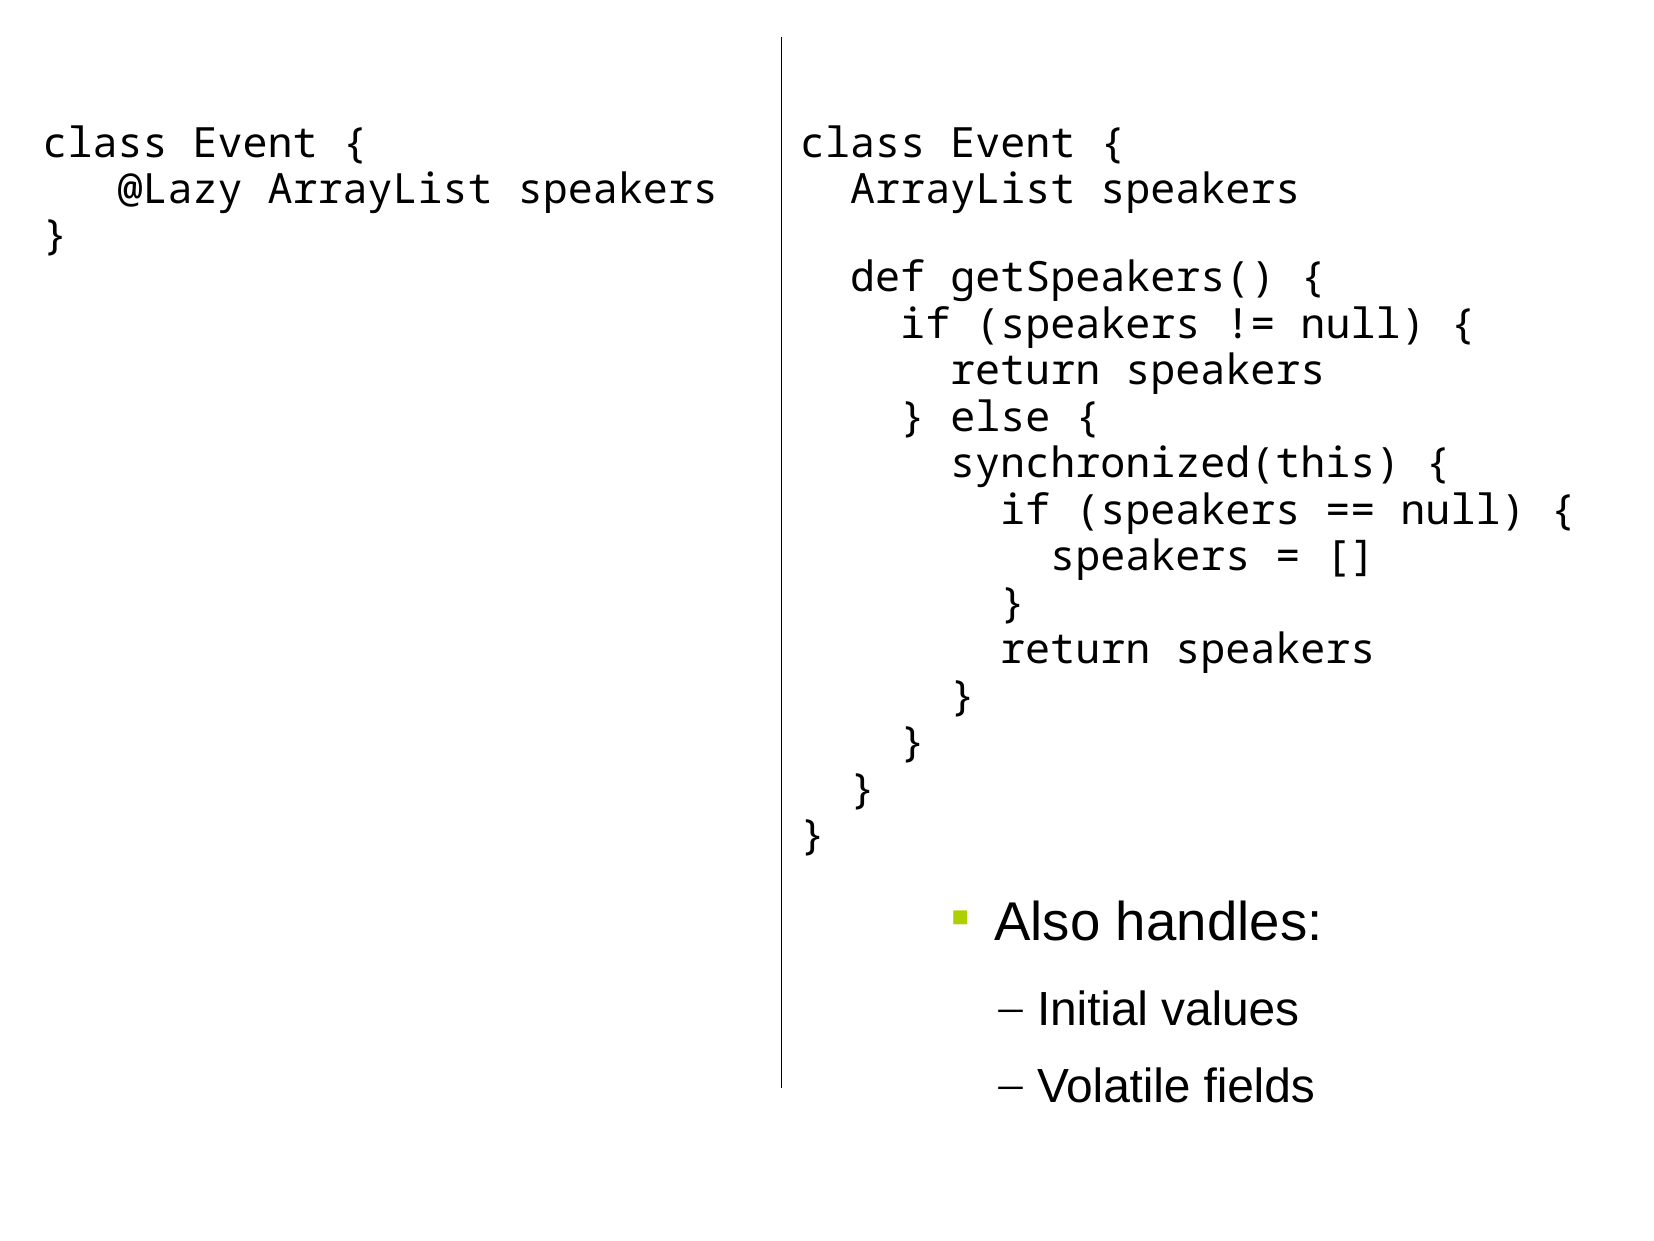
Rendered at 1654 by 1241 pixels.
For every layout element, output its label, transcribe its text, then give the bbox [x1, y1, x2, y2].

list Also handles: Initial values Volatile fields [937, 888, 1613, 1114]
text_box class Event { @Lazy ArrayList speakers } [27, 112, 785, 1088]
text_box class Event { ArrayList speakers def getSpeakers() { if (speakers != null) { return speakers } else { synchronized(this) { if (speakers == null) { speakers = [] } return speakers } } } } [785, 112, 1654, 1088]
